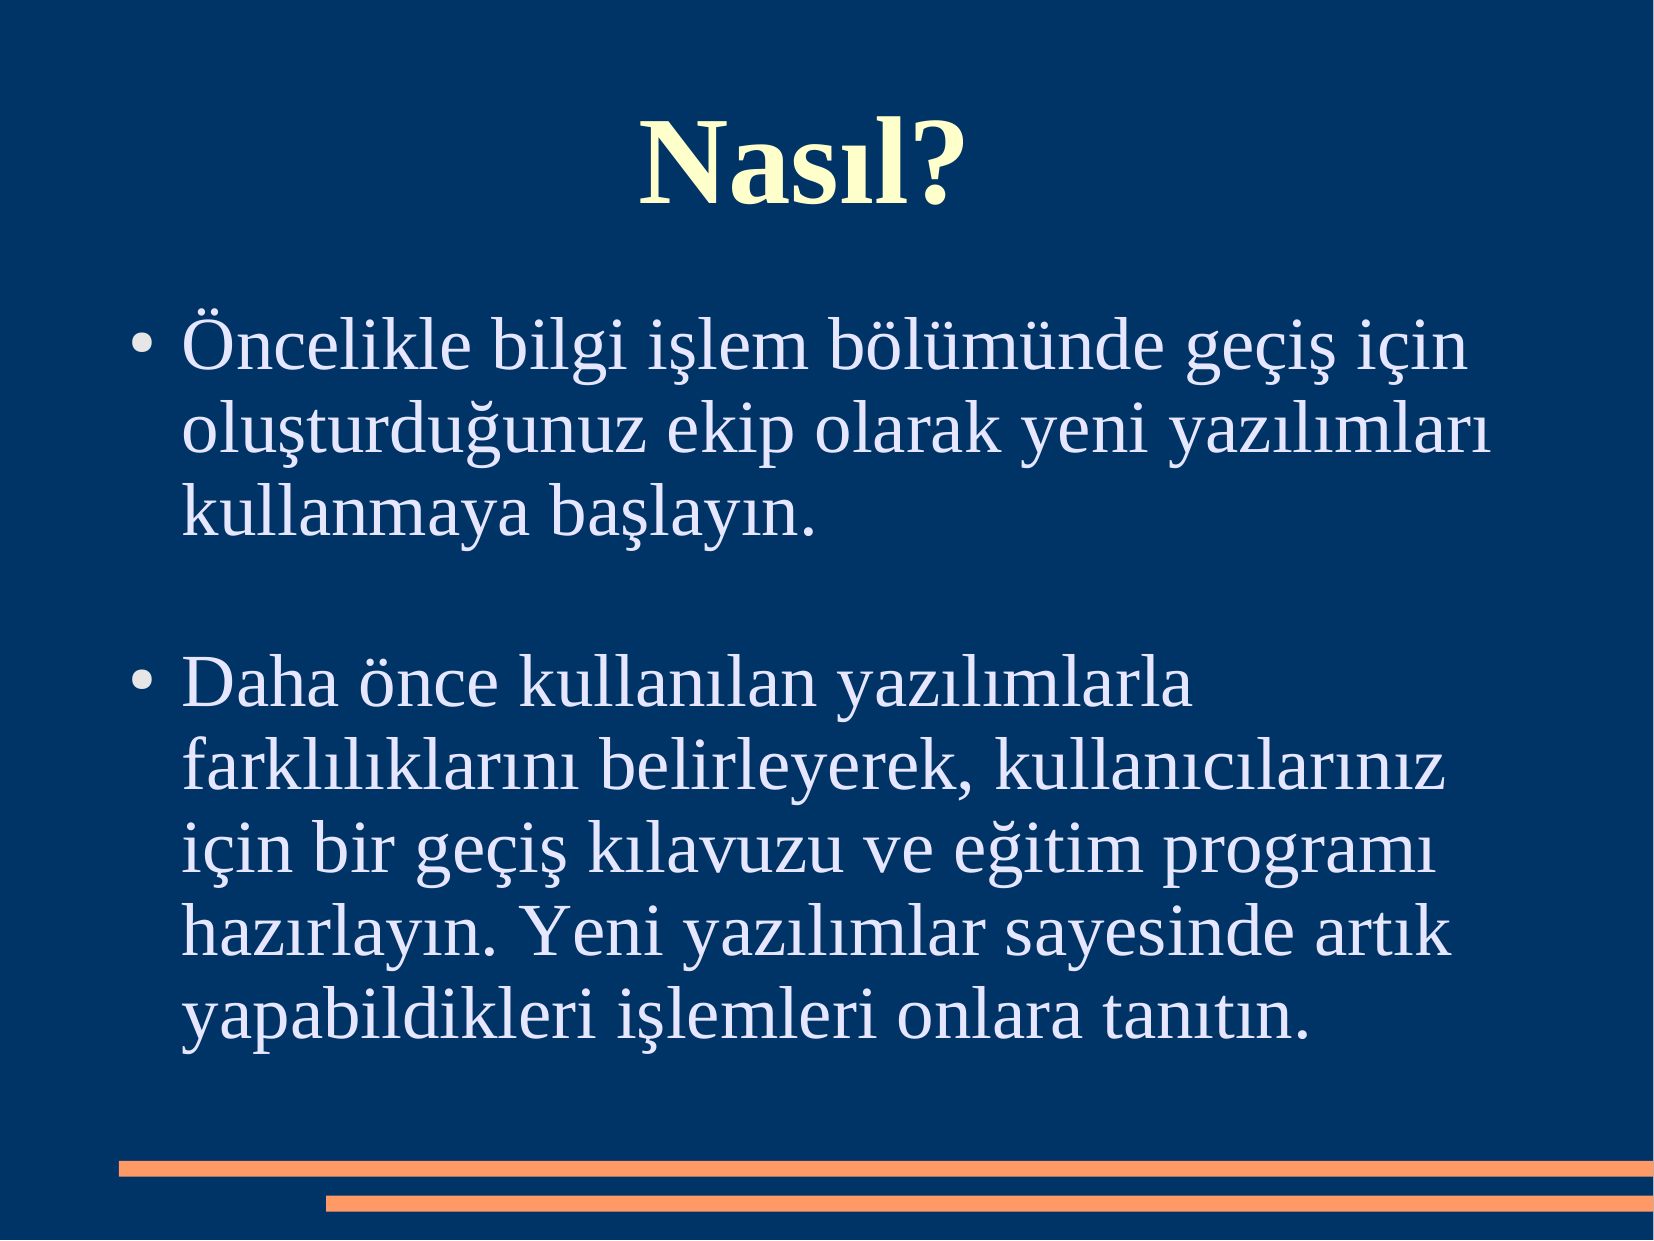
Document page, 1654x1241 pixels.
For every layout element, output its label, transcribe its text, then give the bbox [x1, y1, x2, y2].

list Öncelikle bilgi işlem bölümünde geçiş için oluşturduğunuz ekip olarak yeni yazılımları kullanmaya başlayın. Daha önce kullanılan yazılımlarla farklılıklarını belirleyerek, kullanıcılarınız için bir geçiş kılavuzu ve eğitim programı hazırlayın. Yeni yazılımlar sayesinde artık yapabildikleri işlemleri onlara tanıtın. [111, 302, 1555, 1056]
title Nasıl? [87, 58, 1522, 266]
